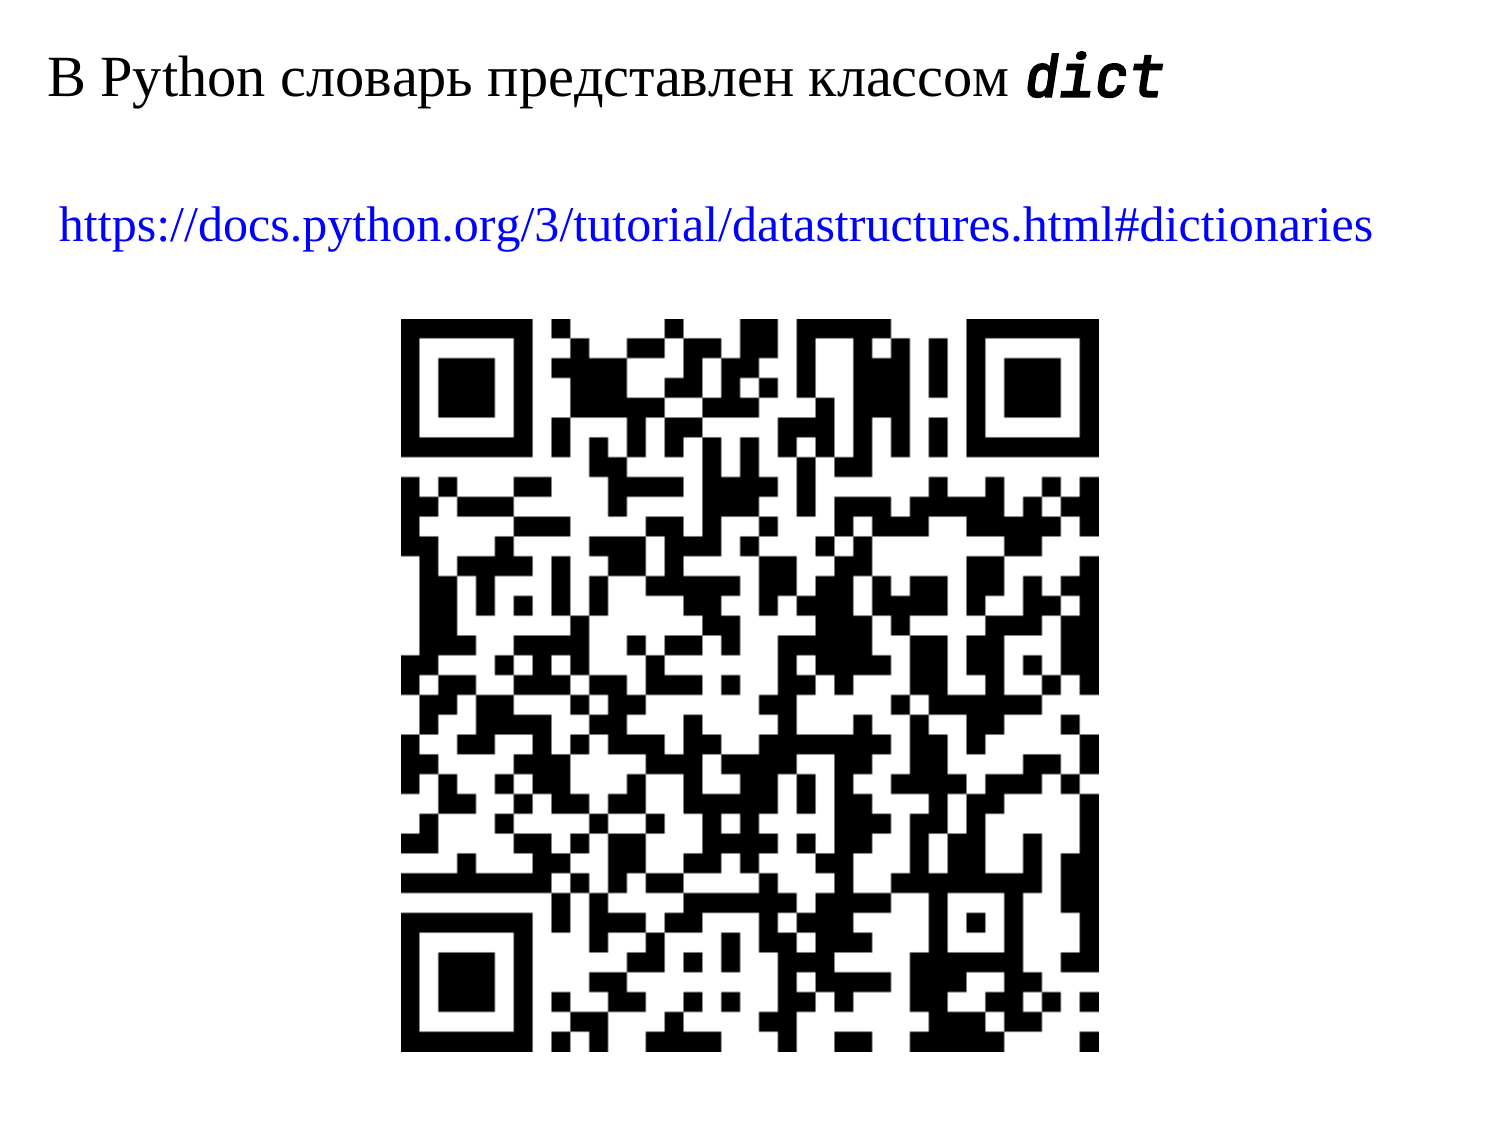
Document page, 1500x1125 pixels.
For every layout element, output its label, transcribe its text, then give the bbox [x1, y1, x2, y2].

text_box https://docs.python.org/3/tutorial/datastructures.html#dictionaries [59, 183, 1465, 254]
picture [401, 319, 1099, 1052]
text_box В Python словарь представлен классом dict [47, 31, 1193, 142]
